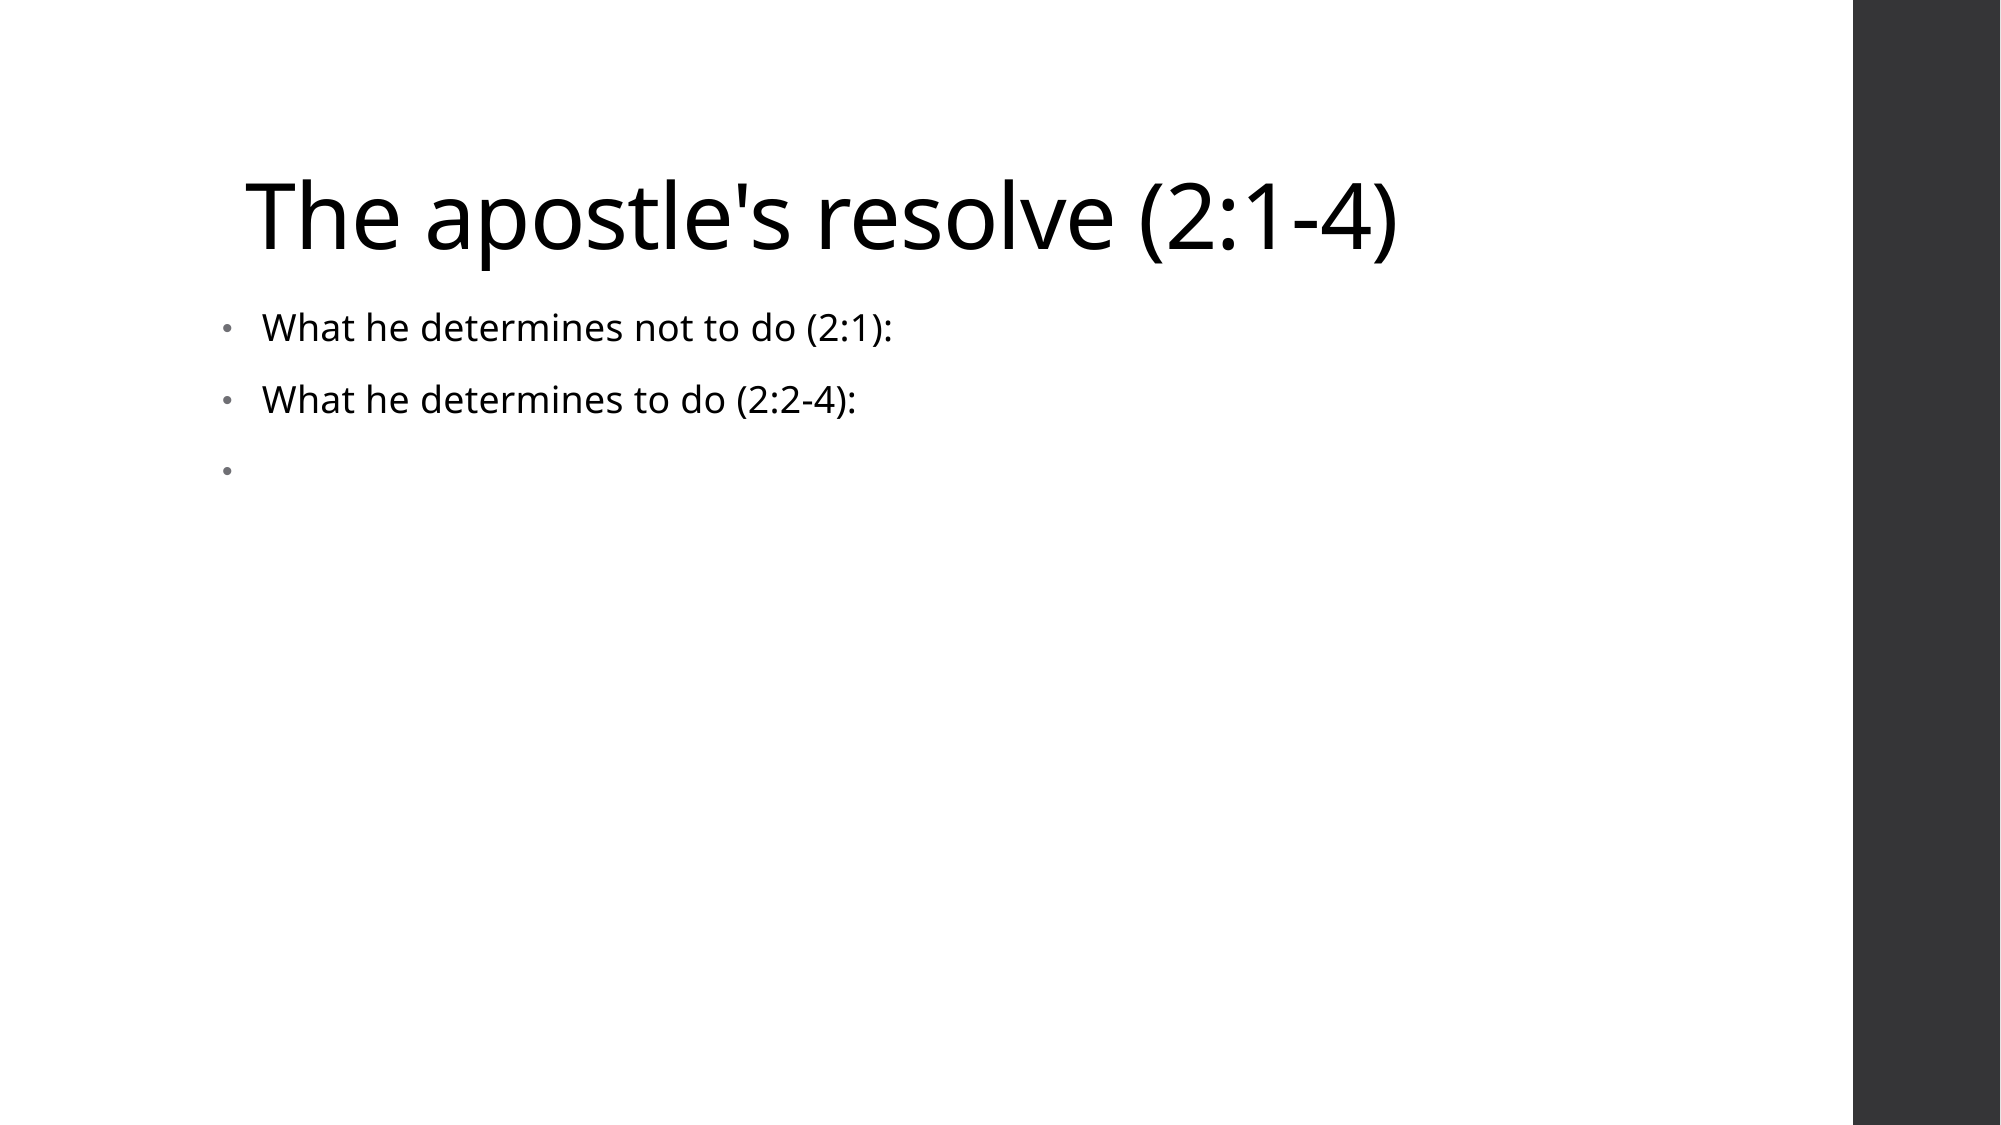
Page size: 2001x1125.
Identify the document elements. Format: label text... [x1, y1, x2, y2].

title The apostle's resolve (2:1-4) [206, 60, 1797, 278]
list What he determines not to do (2:1): What he determines to do (2:2-4): [206, 299, 1617, 1014]
